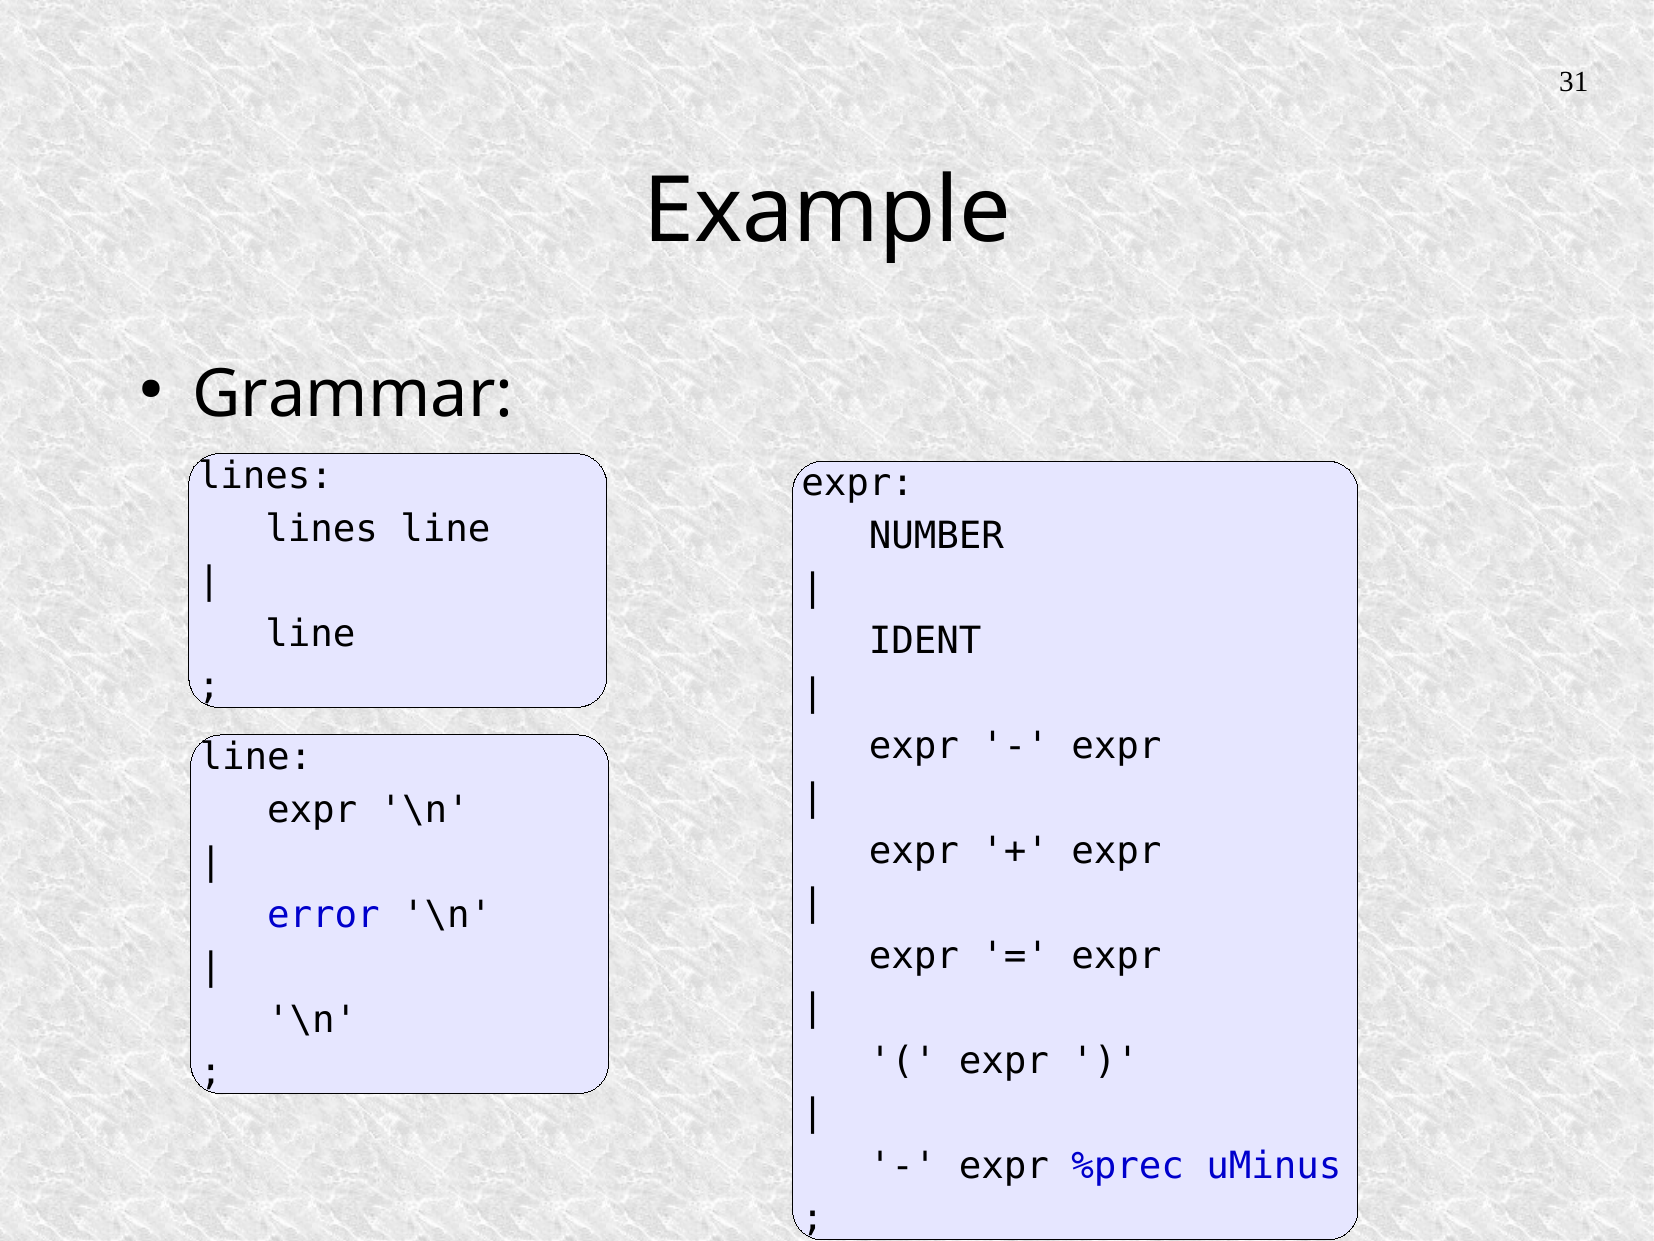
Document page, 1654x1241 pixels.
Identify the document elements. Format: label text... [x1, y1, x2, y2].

list Grammar: [121, 344, 1534, 1127]
text_box line: expr '\n' | error '\n' | '\n' ; [190, 734, 609, 1094]
picture [0, 0, 1654, 1241]
text_box lines: lines line | line ; [188, 453, 607, 708]
title Example [121, 102, 1534, 311]
text_box expr: NUMBER | IDENT | expr '-' expr | expr '+' expr | expr '=' expr | '(' expr ')' | '-' expr %prec uMinus ; [792, 461, 1358, 1240]
